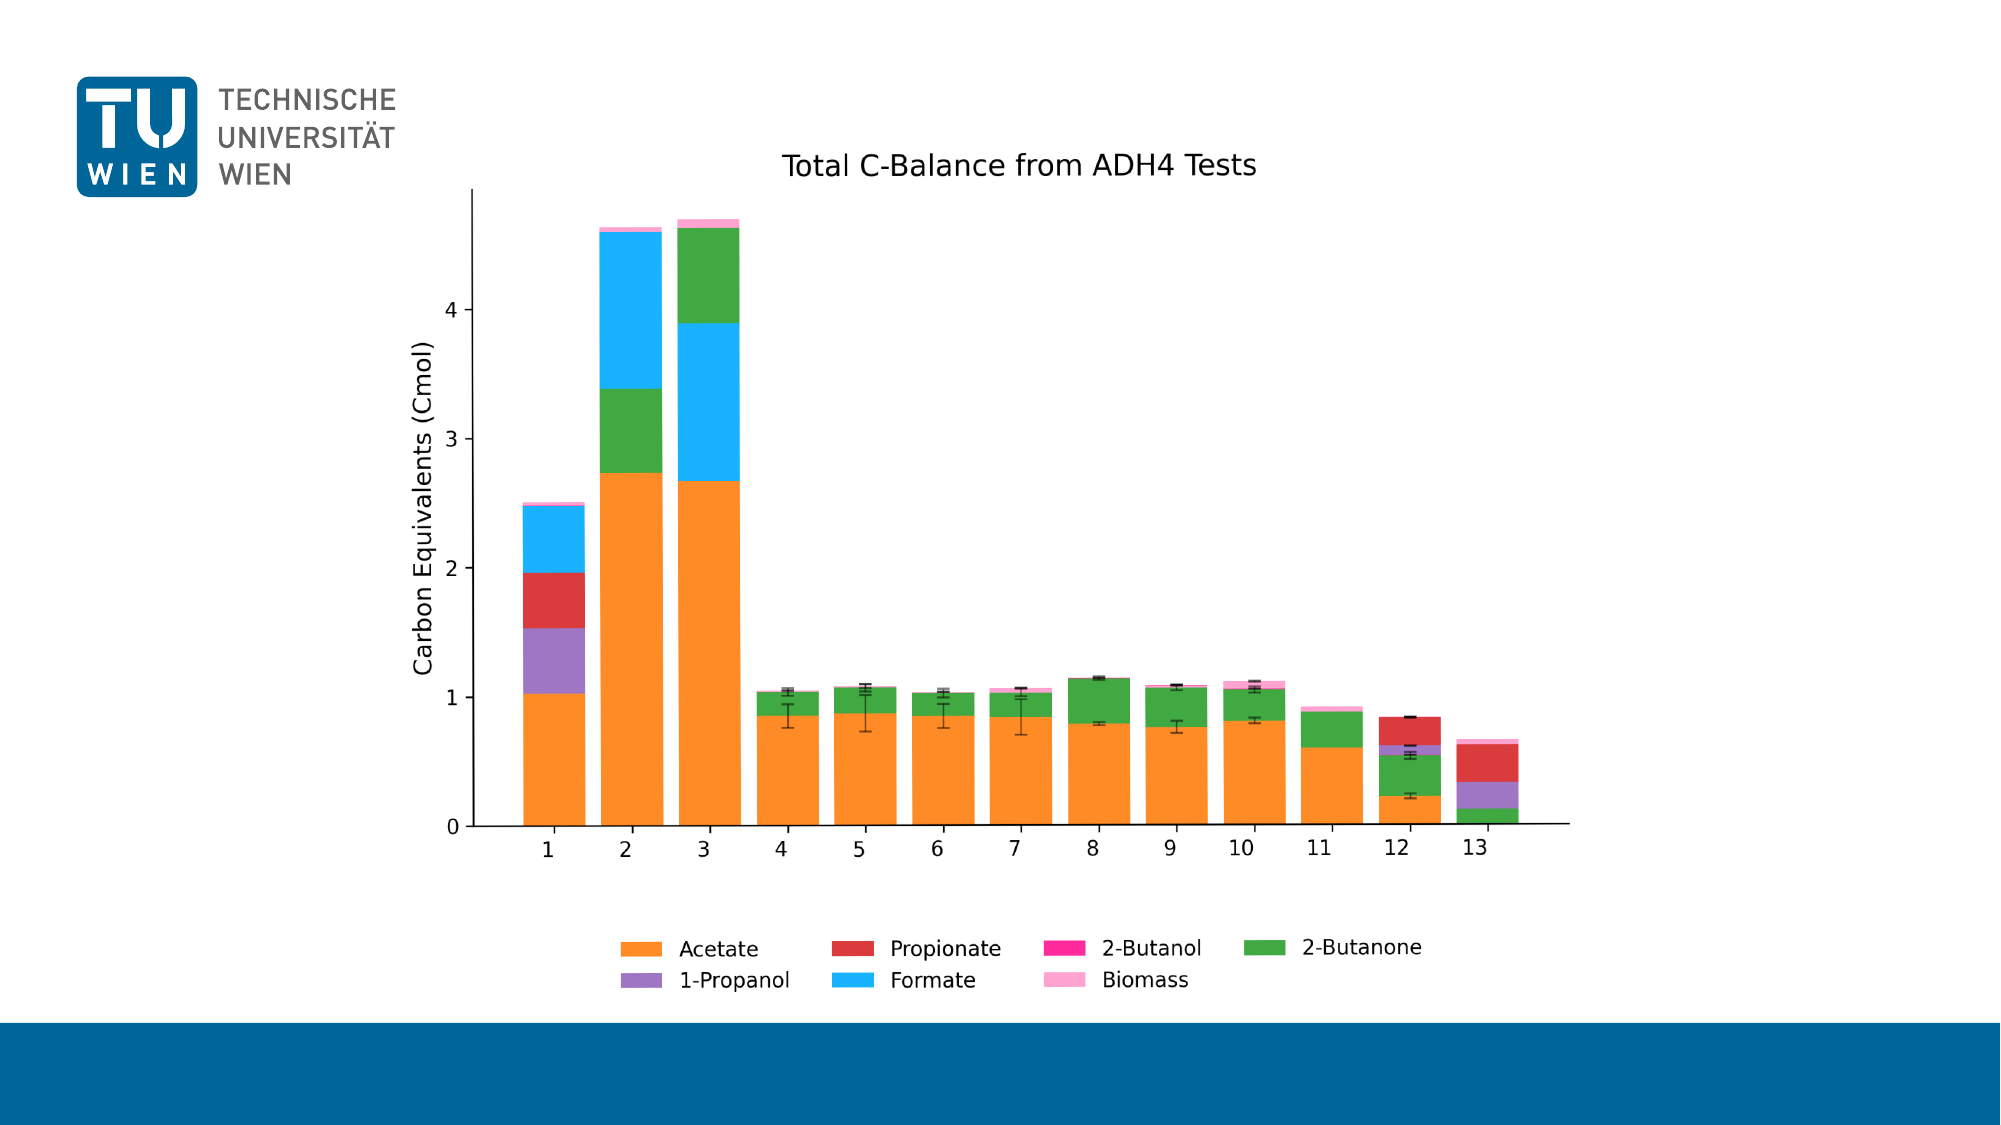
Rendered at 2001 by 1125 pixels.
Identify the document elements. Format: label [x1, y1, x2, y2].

picture [396, 136, 1584, 1016]
